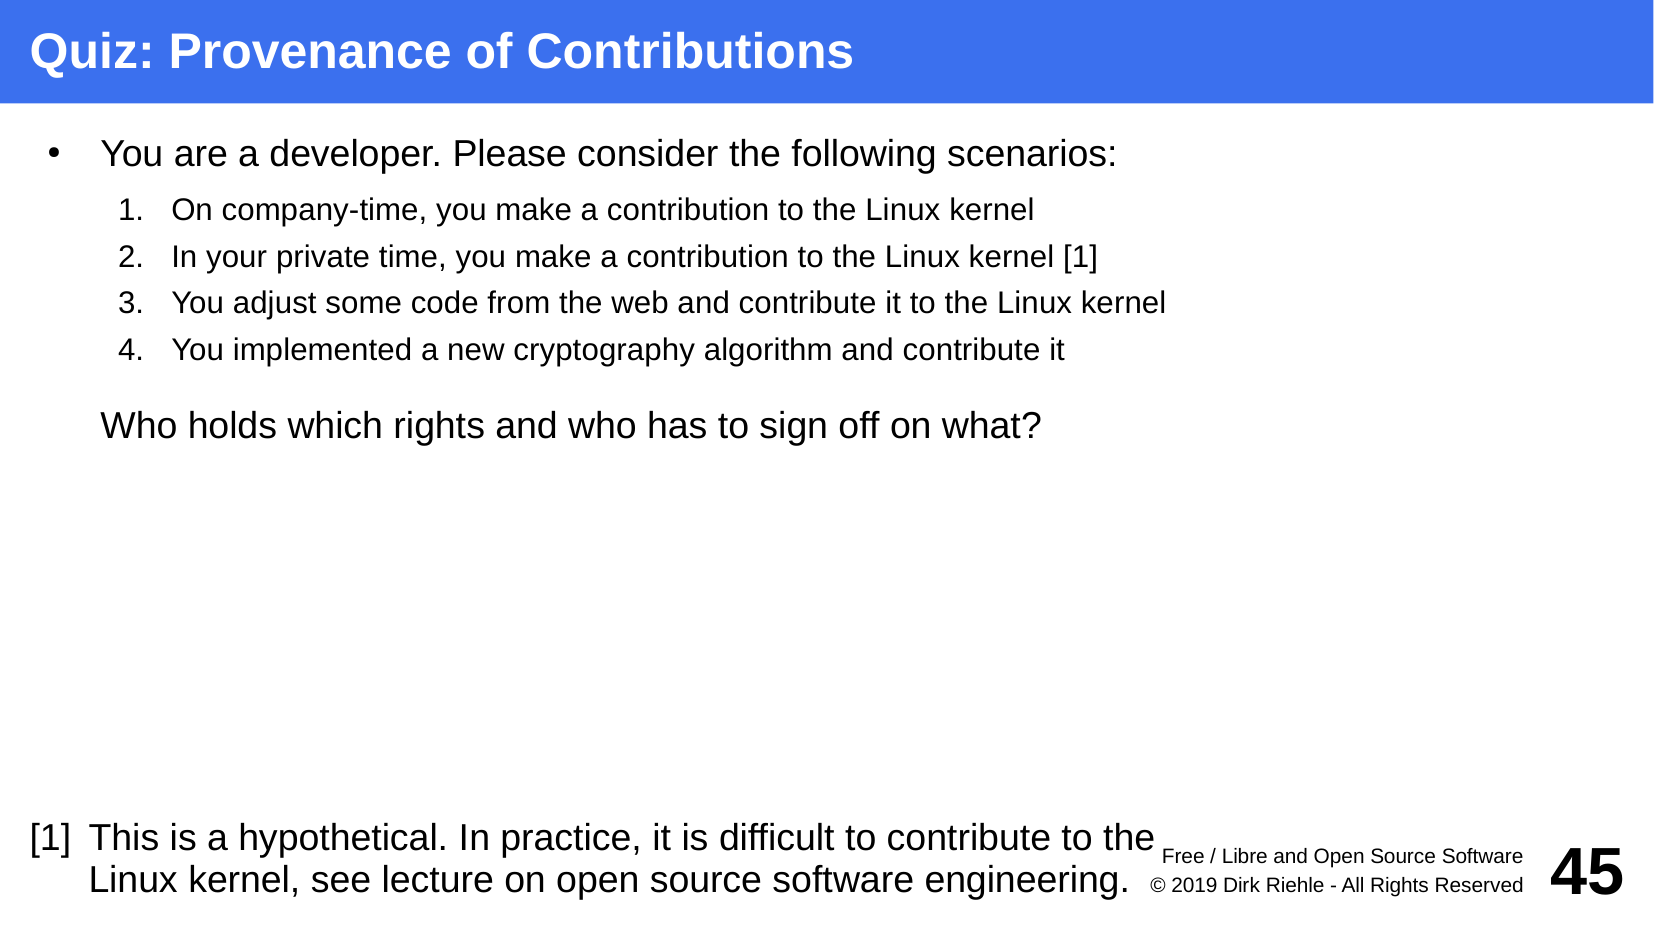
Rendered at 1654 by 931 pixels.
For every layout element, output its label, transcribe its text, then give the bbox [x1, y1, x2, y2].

title Quiz: Provenance of Contributions [0, 0, 1654, 104]
text_box [1] This is a hypothetical. In practice, it is difficult to contribute to the Linux kernel, see lecture on open source software engineering. [0, 693, 1182, 931]
list You are a developer. Please consider the following scenarios: On company-time, you make a contribution to the Linux kernel In your private time, you make a contribution to the Linux kernel [1] You adjust some code from the web and contribute it to the Linux kernel You implemented a new cryptography algorithm and contribute it Who holds which rights and who has to sign off on what? [29, 132, 1625, 813]
